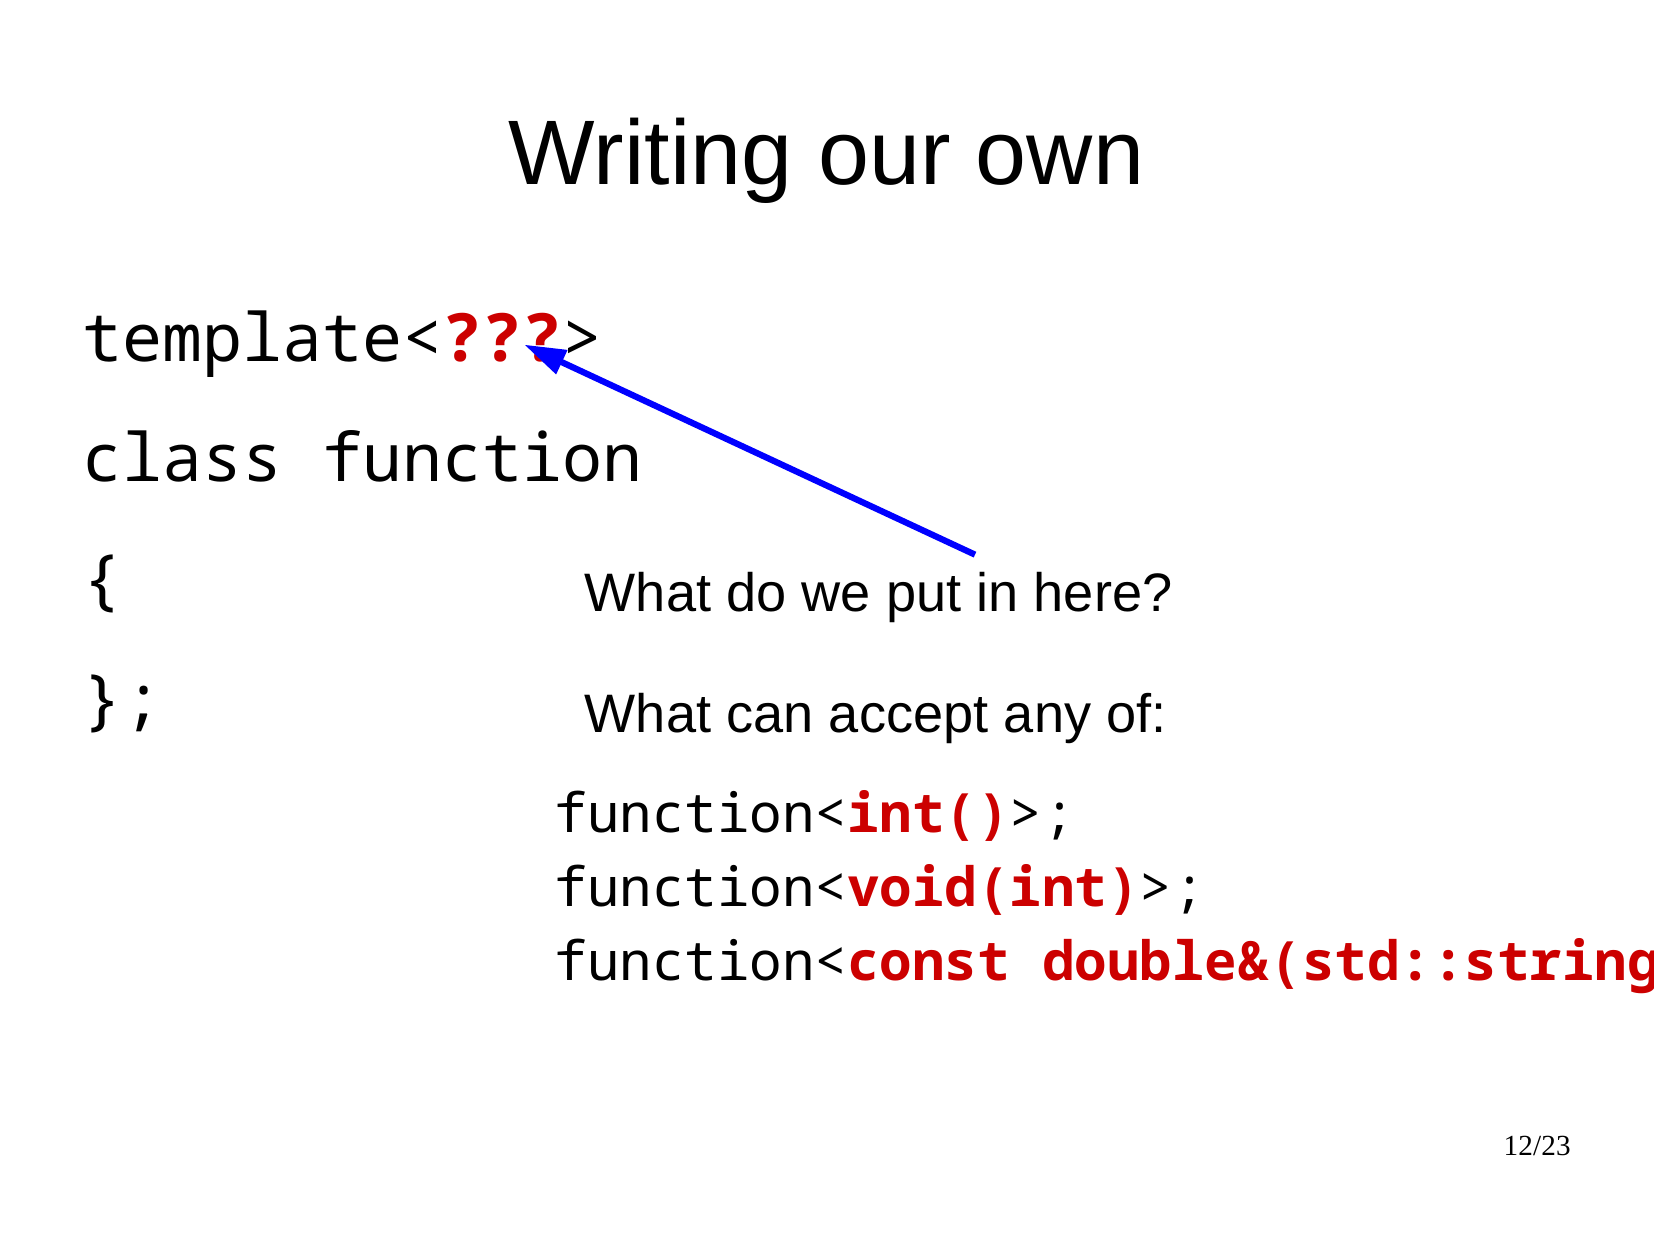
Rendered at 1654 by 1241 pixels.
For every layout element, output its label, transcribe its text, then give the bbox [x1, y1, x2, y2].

list template<???> class function { }; [82, 290, 706, 781]
text_box function<int()>; function<void(int)>; function<const double&(std::string*)>; [540, 767, 1606, 946]
title Writing our own [82, 49, 1571, 257]
text_box What do we put in here? What can accept any of: [570, 554, 1564, 752]
